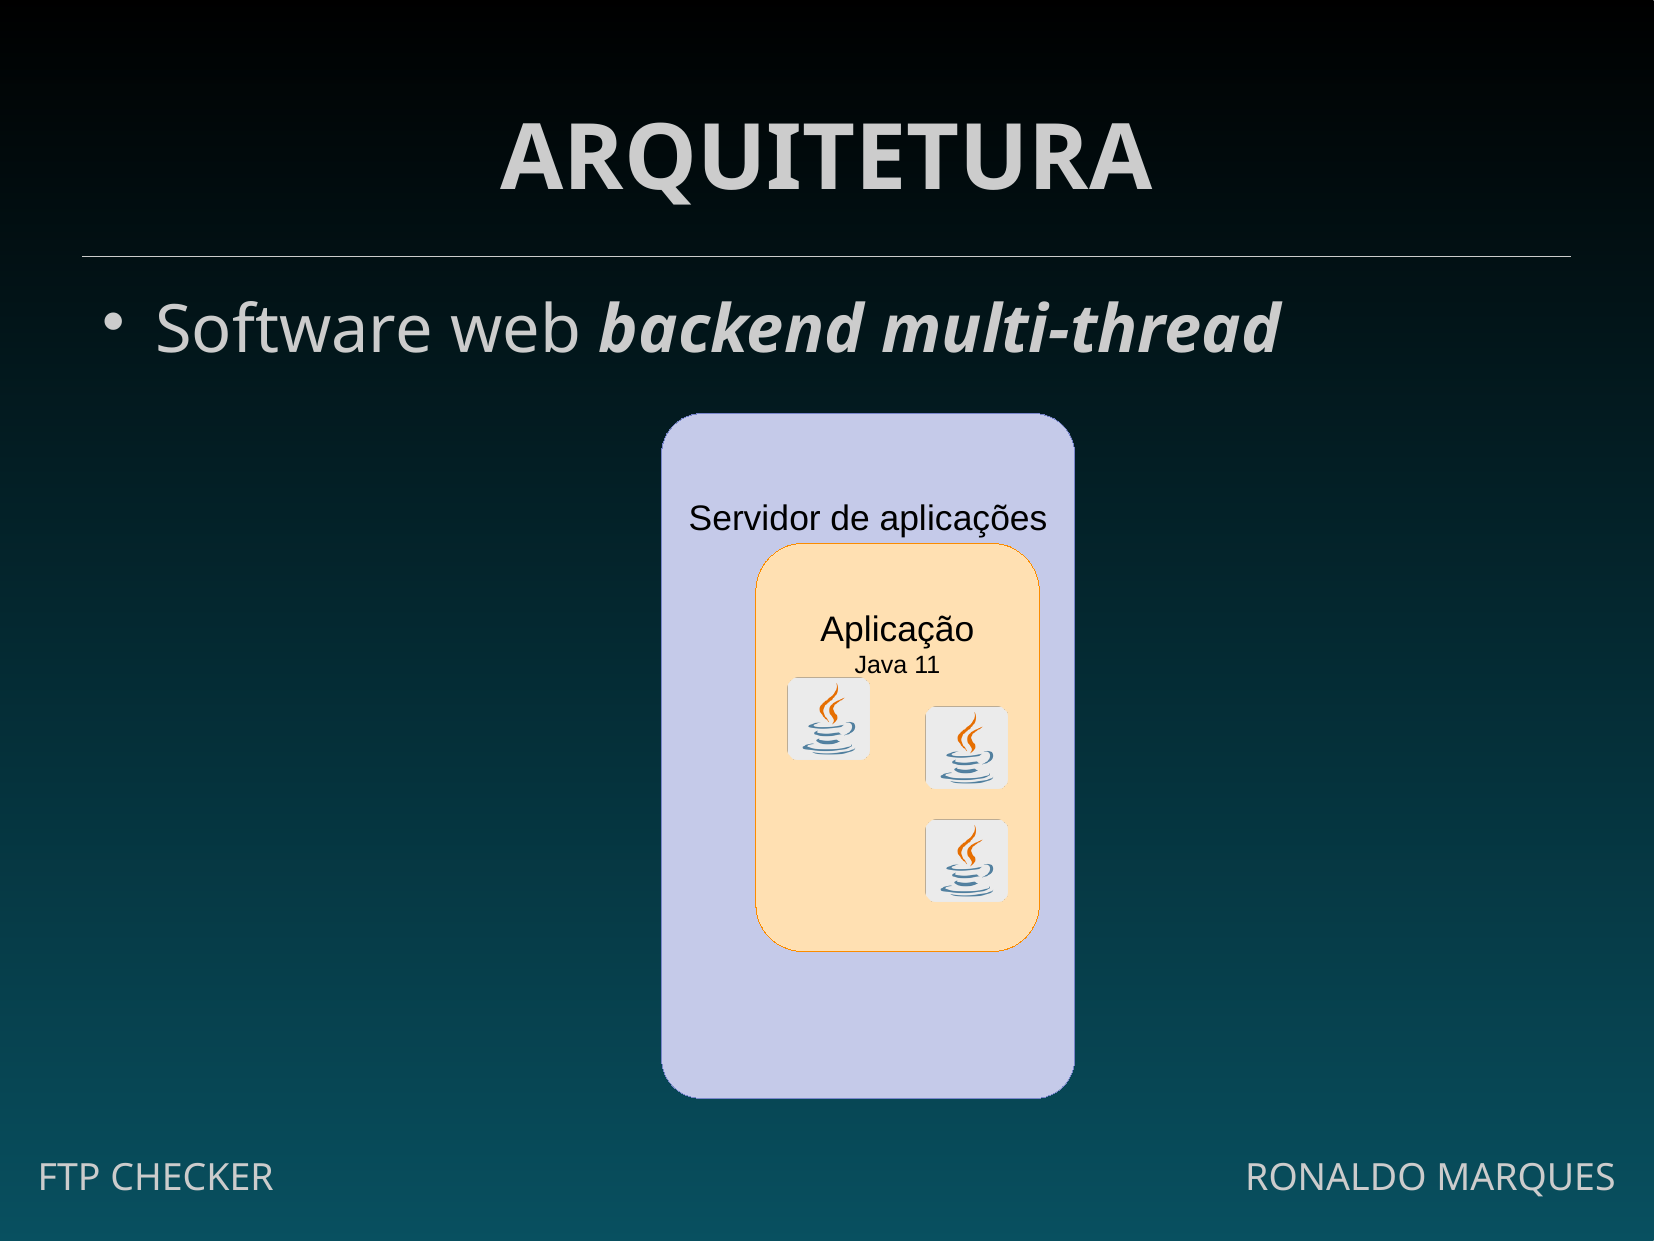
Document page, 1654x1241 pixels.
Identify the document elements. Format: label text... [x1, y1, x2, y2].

picture [921, 815, 1012, 906]
text_box RONALDO MARQUES [838, 1110, 1654, 1241]
text_box FTP CHECKER [0, 1110, 815, 1241]
text_box ARQUITETURA [82, 49, 1571, 257]
picture [921, 702, 1012, 793]
text_box Software web backend multi-thread [84, 285, 1573, 414]
text_box Aplicação Java 11 [755, 543, 1040, 952]
picture [783, 673, 874, 764]
text_box Servidor de aplicações Heroku [661, 413, 1075, 1099]
